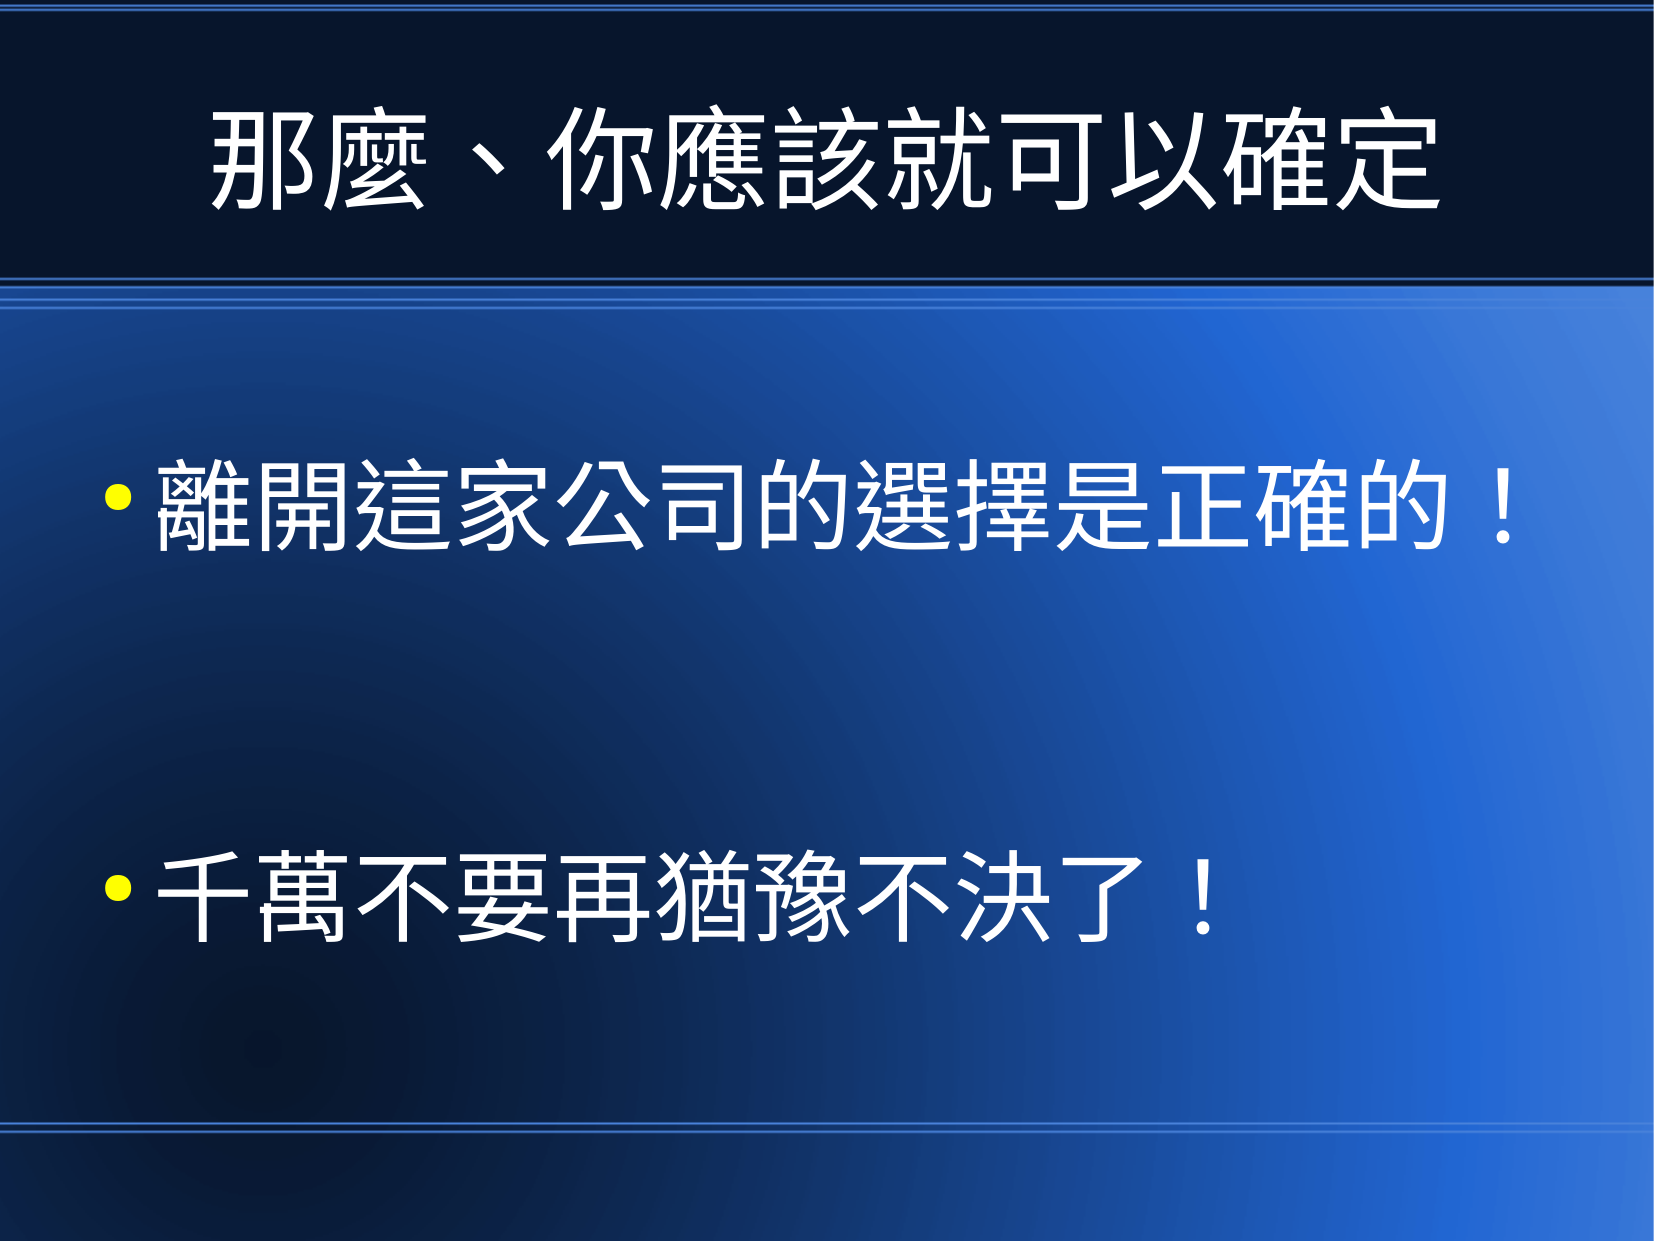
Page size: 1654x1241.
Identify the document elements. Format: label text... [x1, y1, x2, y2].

picture [0, 0, 1654, 1241]
title 那麼、你應該就可以確定 [82, 49, 1571, 257]
list 離開這家公司的選擇是正確的！ 千萬不要再猶豫不決了！ [82, 355, 1571, 1241]
